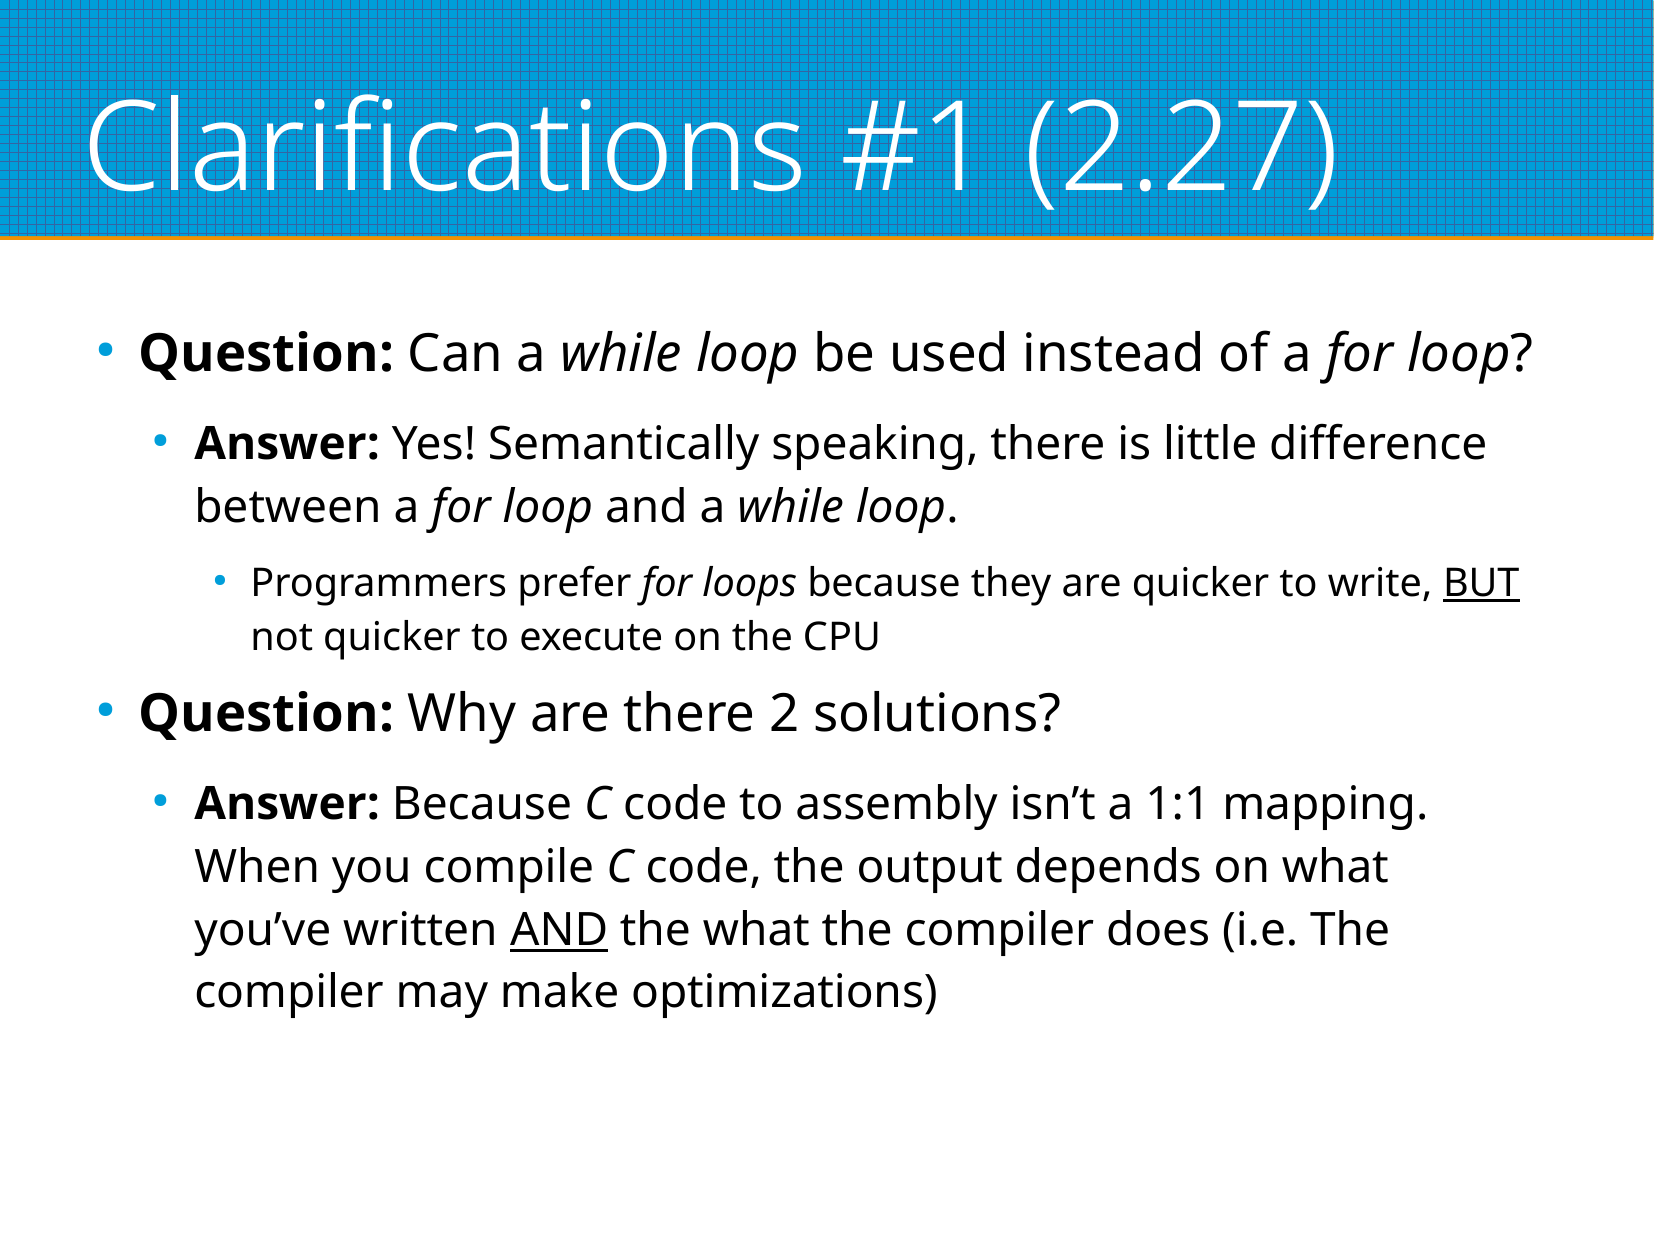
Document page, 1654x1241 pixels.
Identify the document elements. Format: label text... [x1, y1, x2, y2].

title Clarifications #1 (2.27) [82, 19, 1571, 227]
list Question: Can a while loop be used instead of a for loop? Answer: Yes! Semantically speaking, there is little difference between a for loop and a while loop. Programmers prefer for loops because they are quicker to write, BUT not quicker to execute on the CPU Question: Why are there 2 solutions? Answer: Because C code to assembly isn’t a 1:1 mapping. When you compile C code, the output depends on what you’ve written AND the what the compiler does (i.e. The compiler may make optimizations) [82, 314, 1536, 1081]
